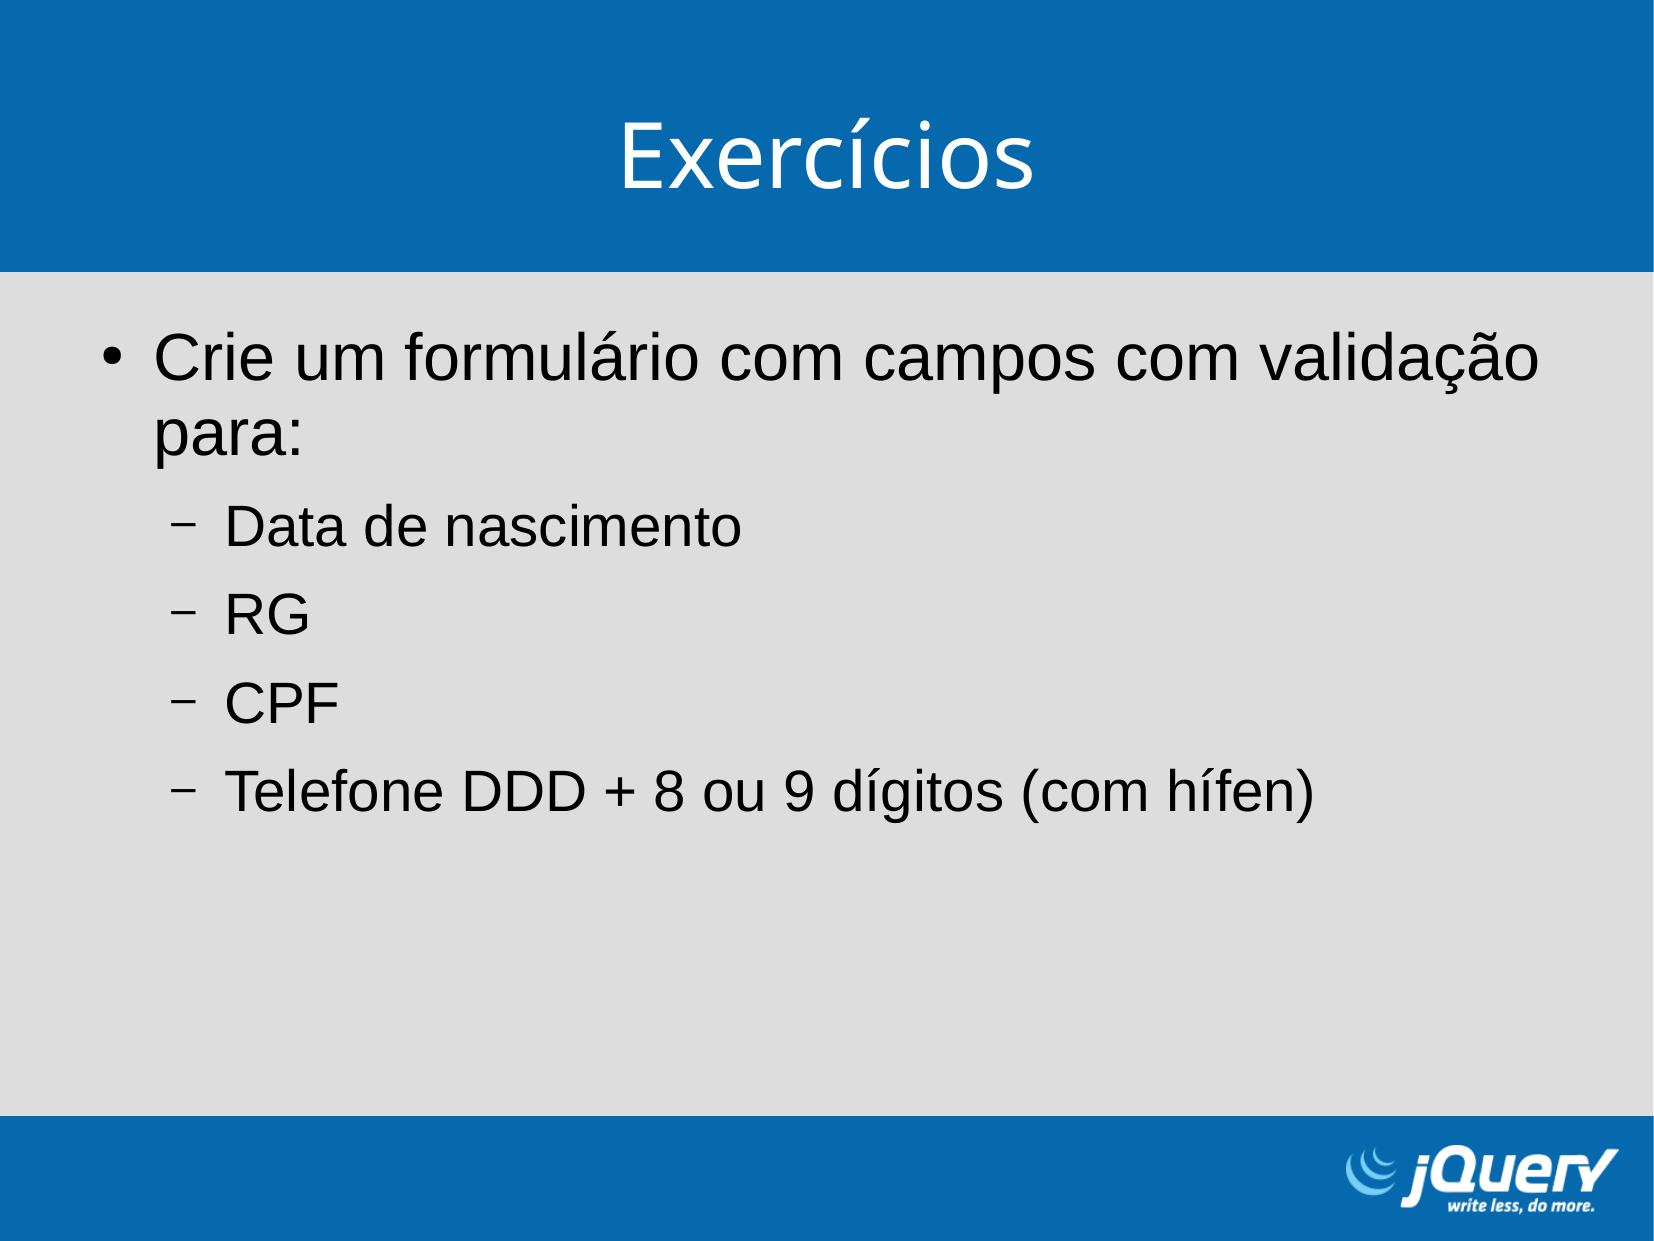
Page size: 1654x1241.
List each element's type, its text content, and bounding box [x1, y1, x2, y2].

list Crie um formulário com campos com validação para: Data de nascimento RG CPF Telefone DDD + 8 ou 9 dígitos (com hífen) [82, 320, 1571, 1040]
title Exercícios [82, 49, 1571, 257]
picture [0, 0, 1654, 272]
picture [0, 1116, 1654, 1241]
